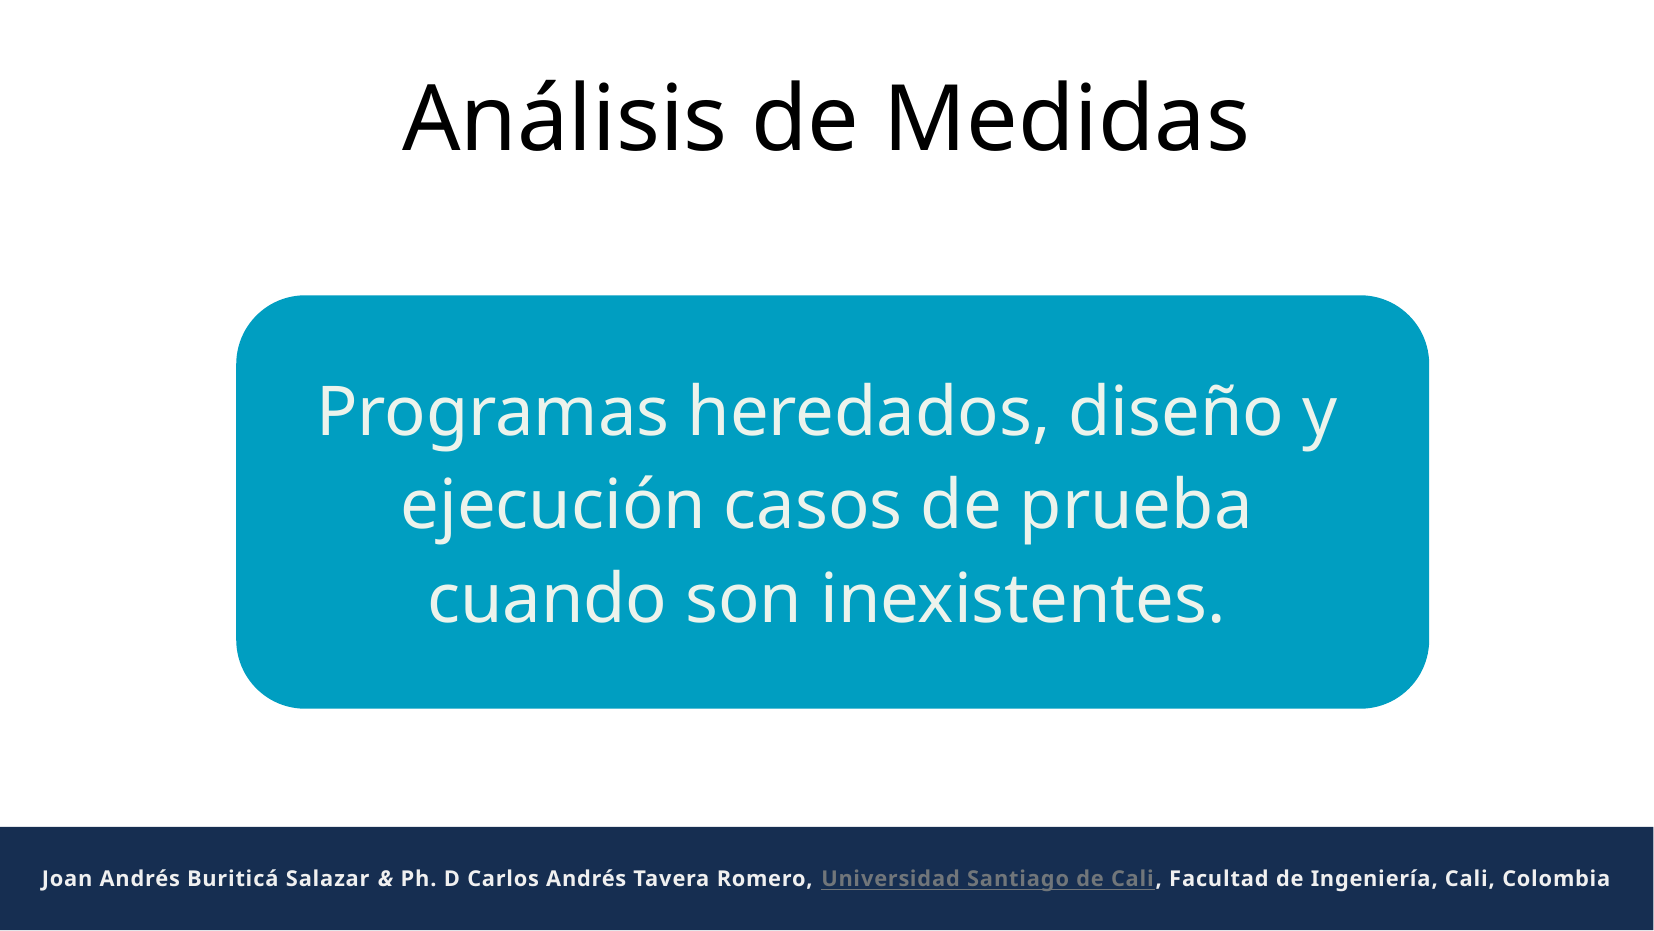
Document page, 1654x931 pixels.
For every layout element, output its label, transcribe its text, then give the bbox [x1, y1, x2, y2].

text_box [236, 295, 1430, 709]
text_box Programas heredados, diseño y ejecución casos de prueba cuando son inexistentes. [295, 354, 1359, 650]
title Análisis de Medidas [82, 37, 1571, 193]
